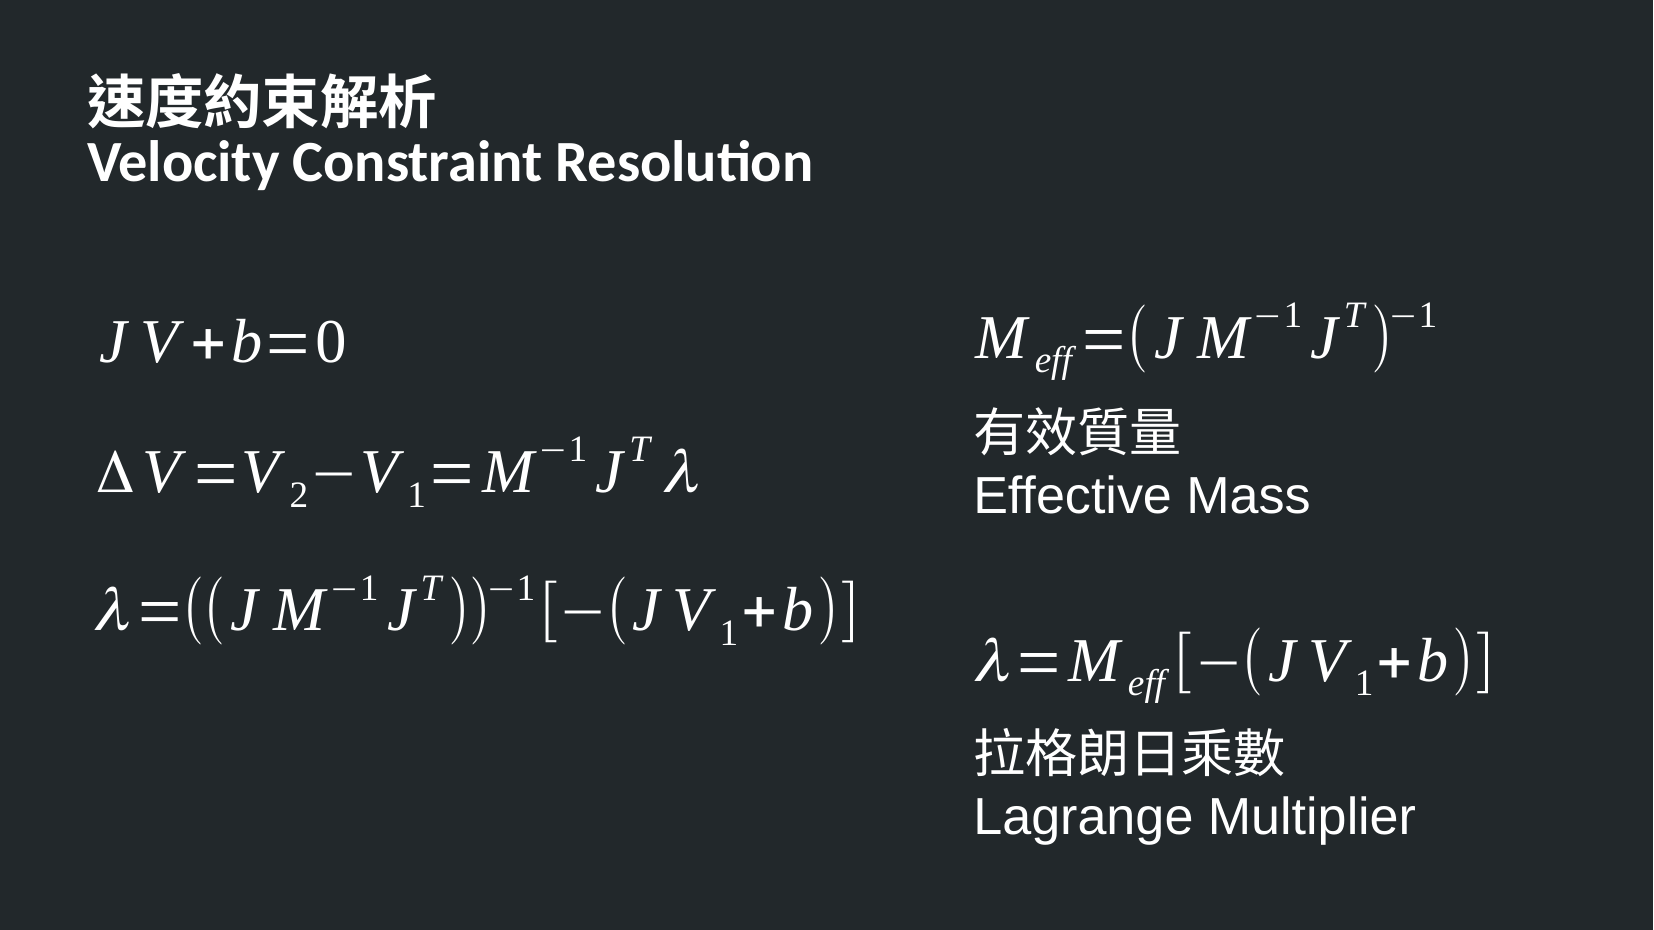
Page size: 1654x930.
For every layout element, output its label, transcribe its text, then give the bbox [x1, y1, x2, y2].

text_box 拉格朗日乘數 Lagrange Multiplier [958, 705, 1432, 848]
chart [965, 624, 1499, 704]
chart [88, 428, 708, 516]
text_box 有效質量 Effective Mass [958, 384, 1482, 527]
chart [91, 305, 355, 375]
text_box 速度約束解析 Velocity Constraint Resolution [72, 72, 1363, 221]
chart [85, 566, 864, 654]
chart [966, 294, 1444, 382]
